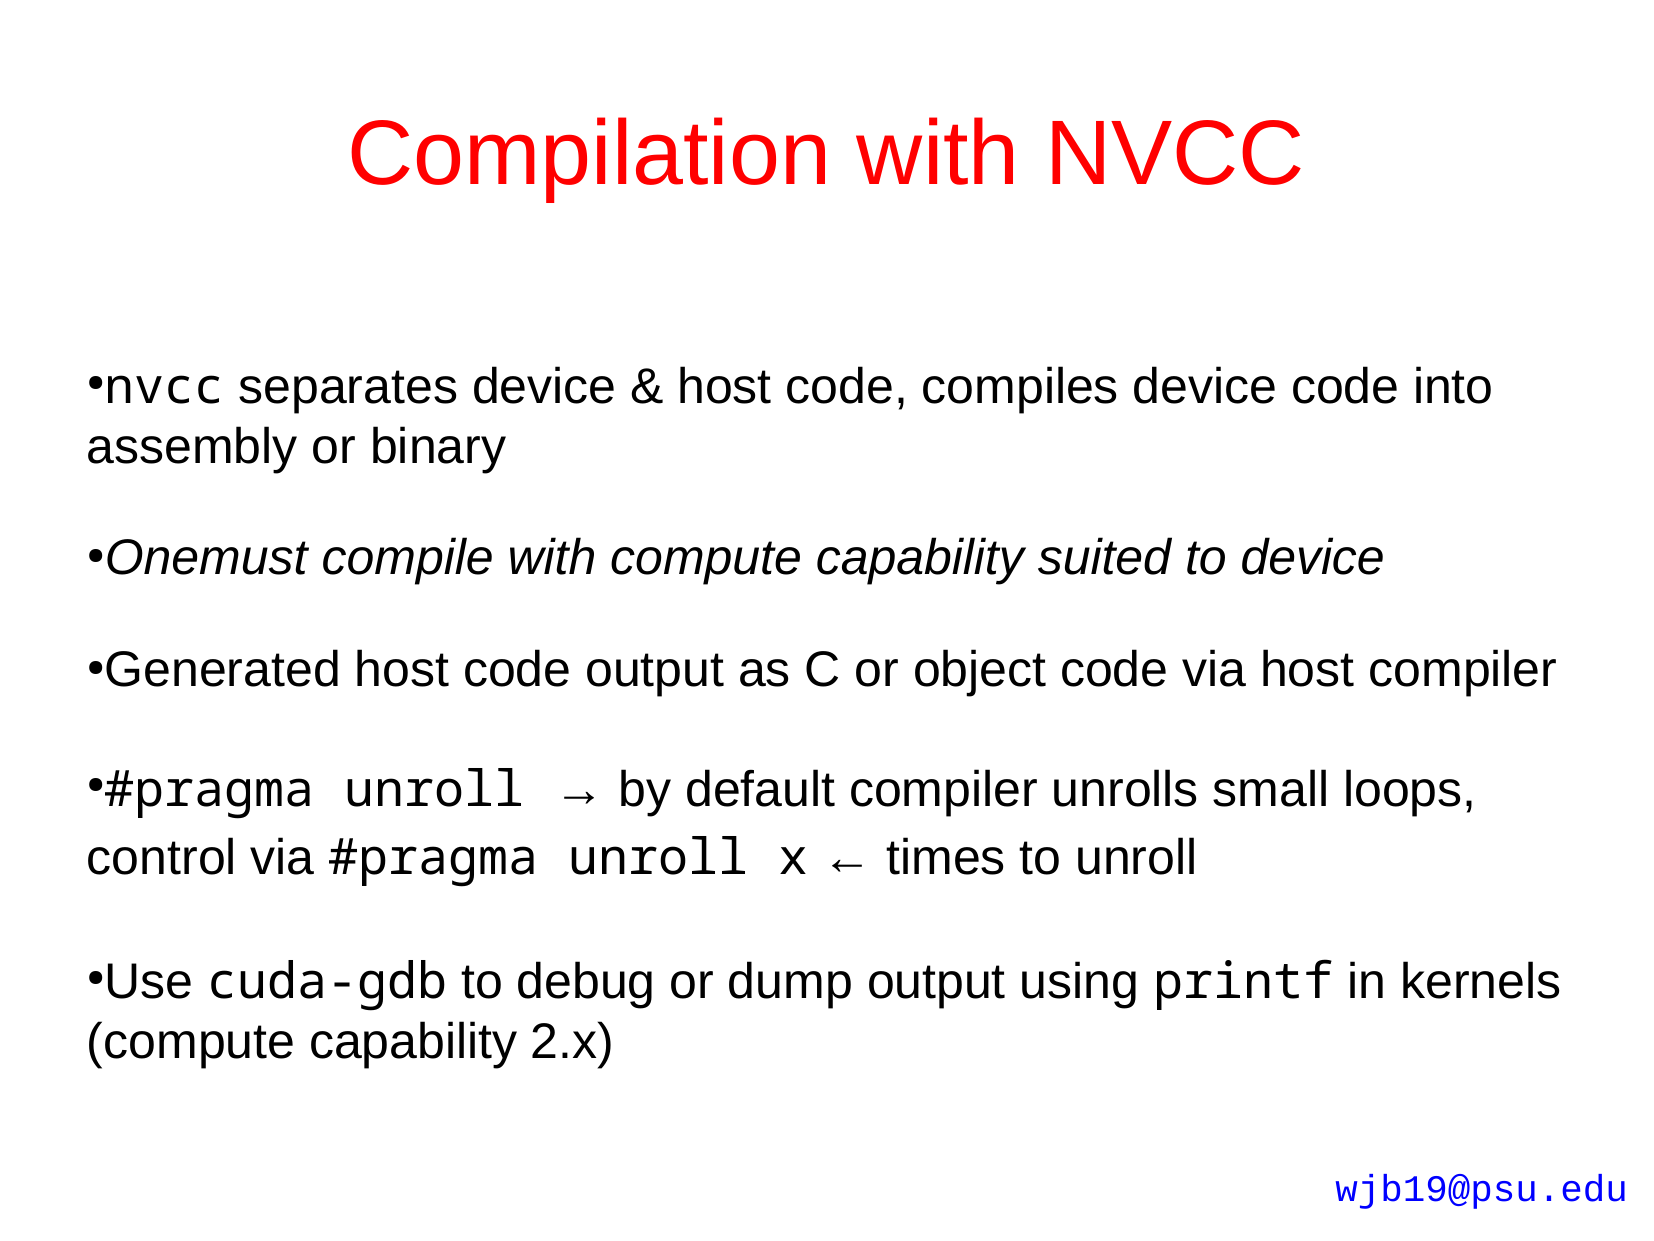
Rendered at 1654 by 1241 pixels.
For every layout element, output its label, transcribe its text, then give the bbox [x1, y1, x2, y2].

title Compilation with NVCC [82, 49, 1571, 257]
text_box wjb19@psu.edu [1320, 1162, 1643, 1220]
subtitle nvcc separates device & host code, compiles device code into assembly or binary Onemust compile with compute capability suited to device Generated host code output as C or object code via host compiler #pragma unroll → by default compiler unrolls small loops, control via #pragma unroll x ← times to unroll Use cuda-gdb to debug or dump output using printf in kernels (compute capability 2.x) [86, 300, 1576, 1119]
